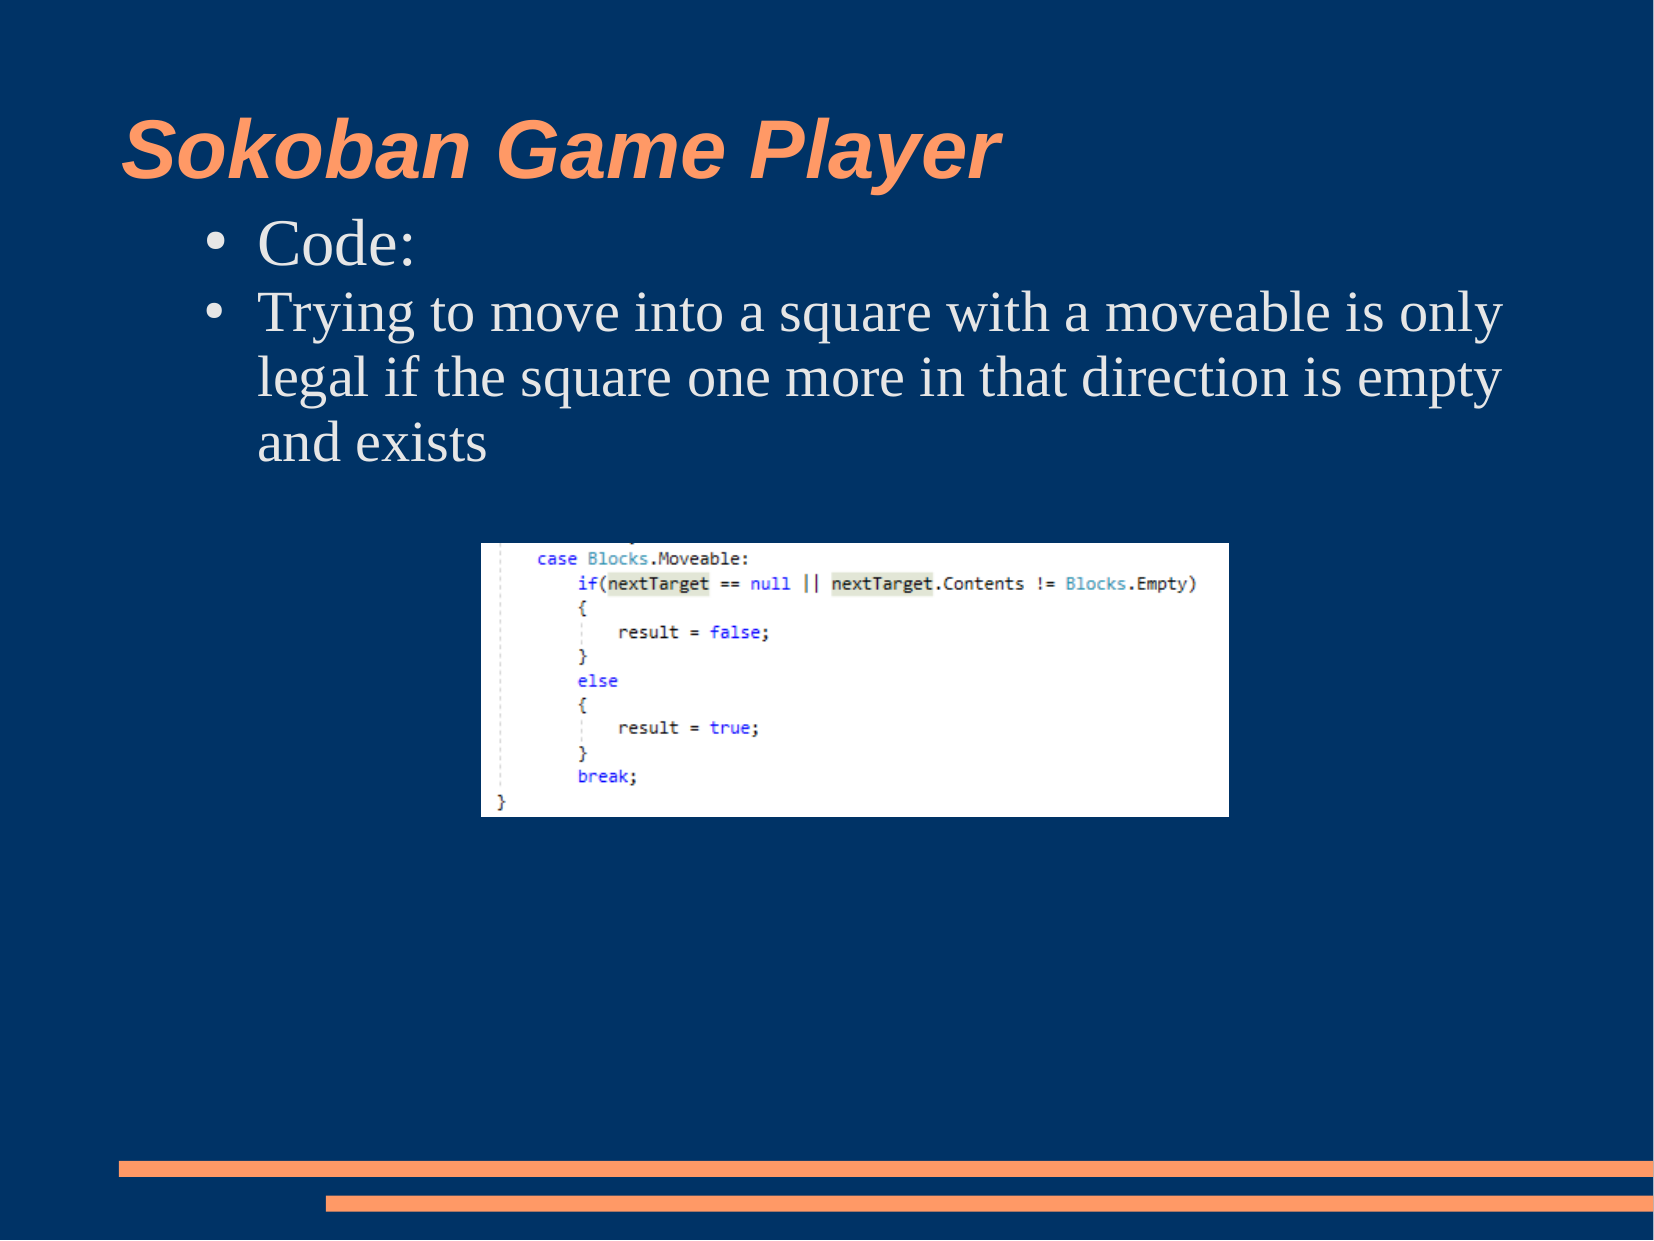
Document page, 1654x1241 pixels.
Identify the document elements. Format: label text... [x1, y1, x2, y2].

picture [481, 543, 1229, 817]
list Code: Trying to move into a square with a moveable is only legal if the square one more in that direction is empty and exists [168, 205, 1611, 1016]
title Sokoban Game Player [121, 46, 1534, 254]
